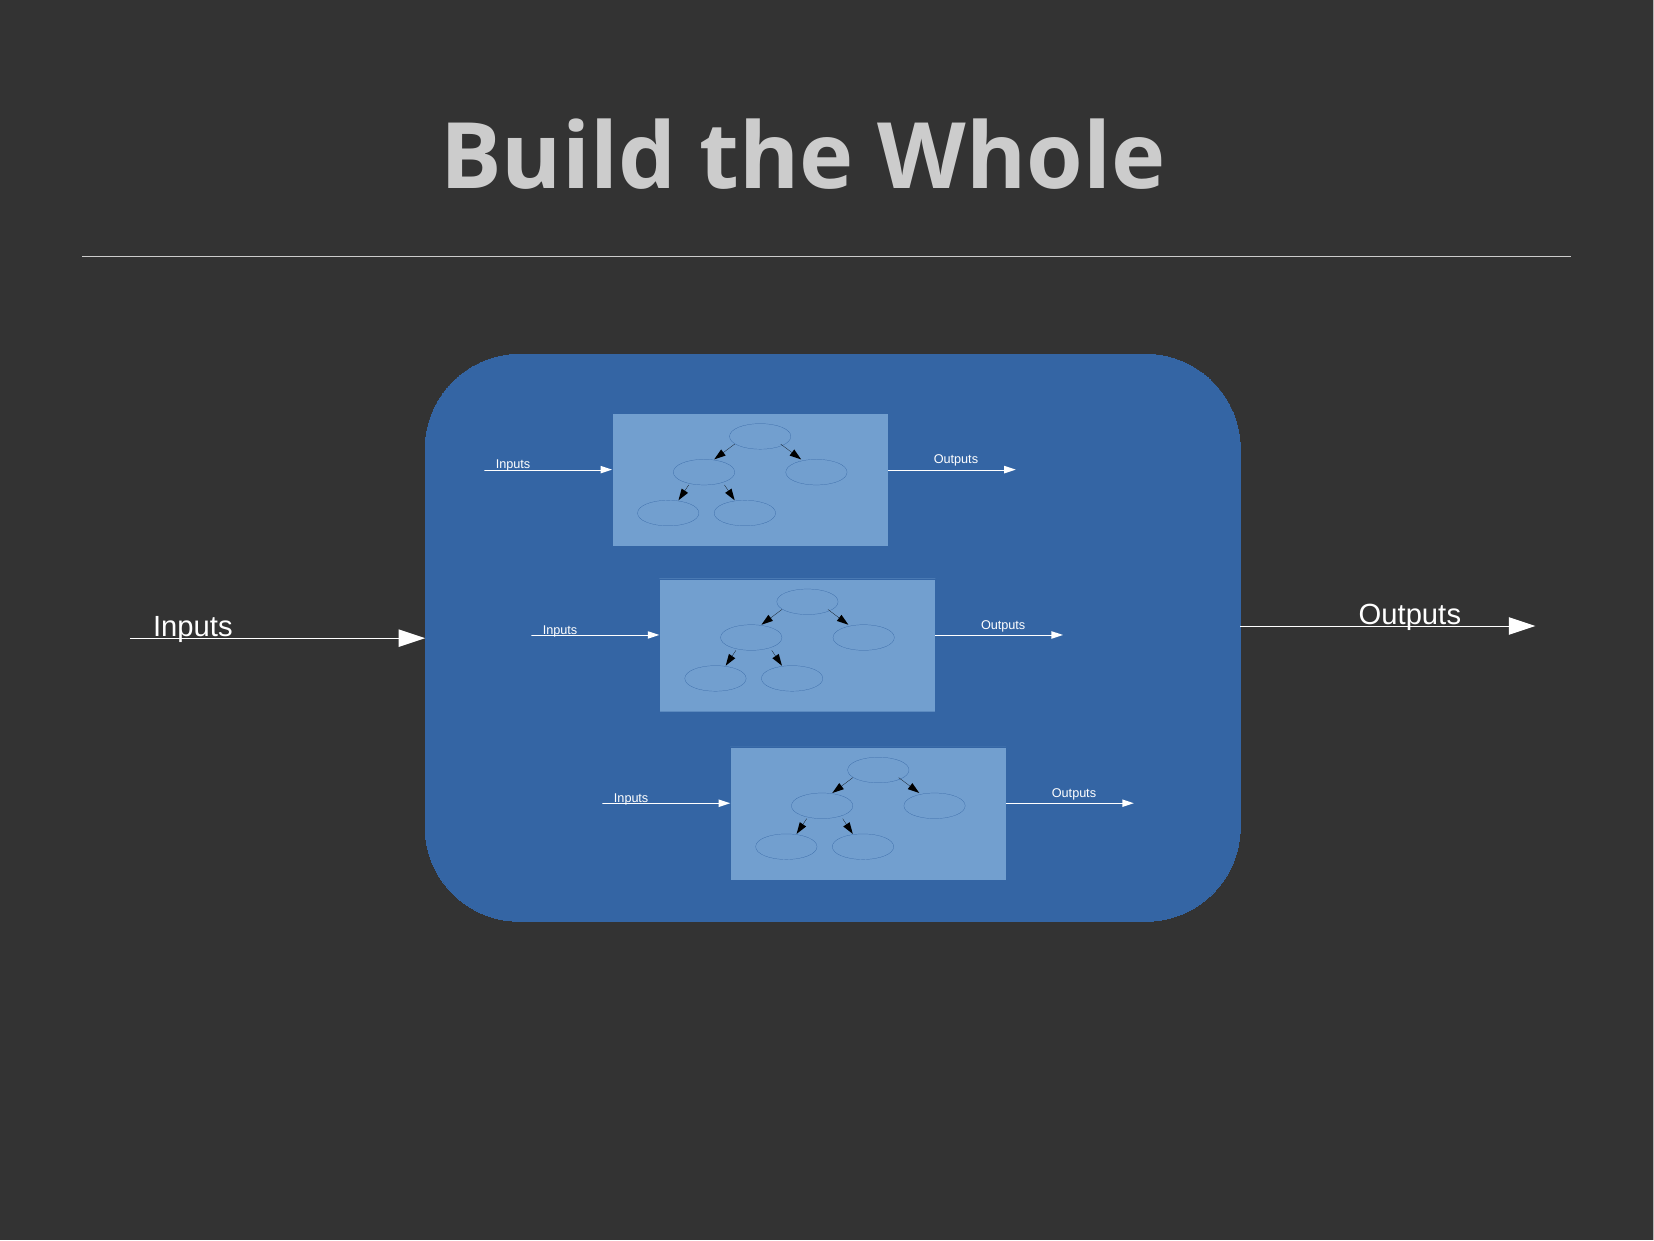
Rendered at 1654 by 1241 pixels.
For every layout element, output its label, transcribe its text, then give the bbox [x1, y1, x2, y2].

picture [484, 413, 1016, 547]
text_box Outputs [1343, 590, 1477, 639]
picture [602, 746, 1134, 880]
picture [531, 578, 1063, 712]
text_box [425, 354, 1241, 922]
text_box Inputs [138, 602, 249, 650]
title Build the Whole [82, 49, 1571, 257]
